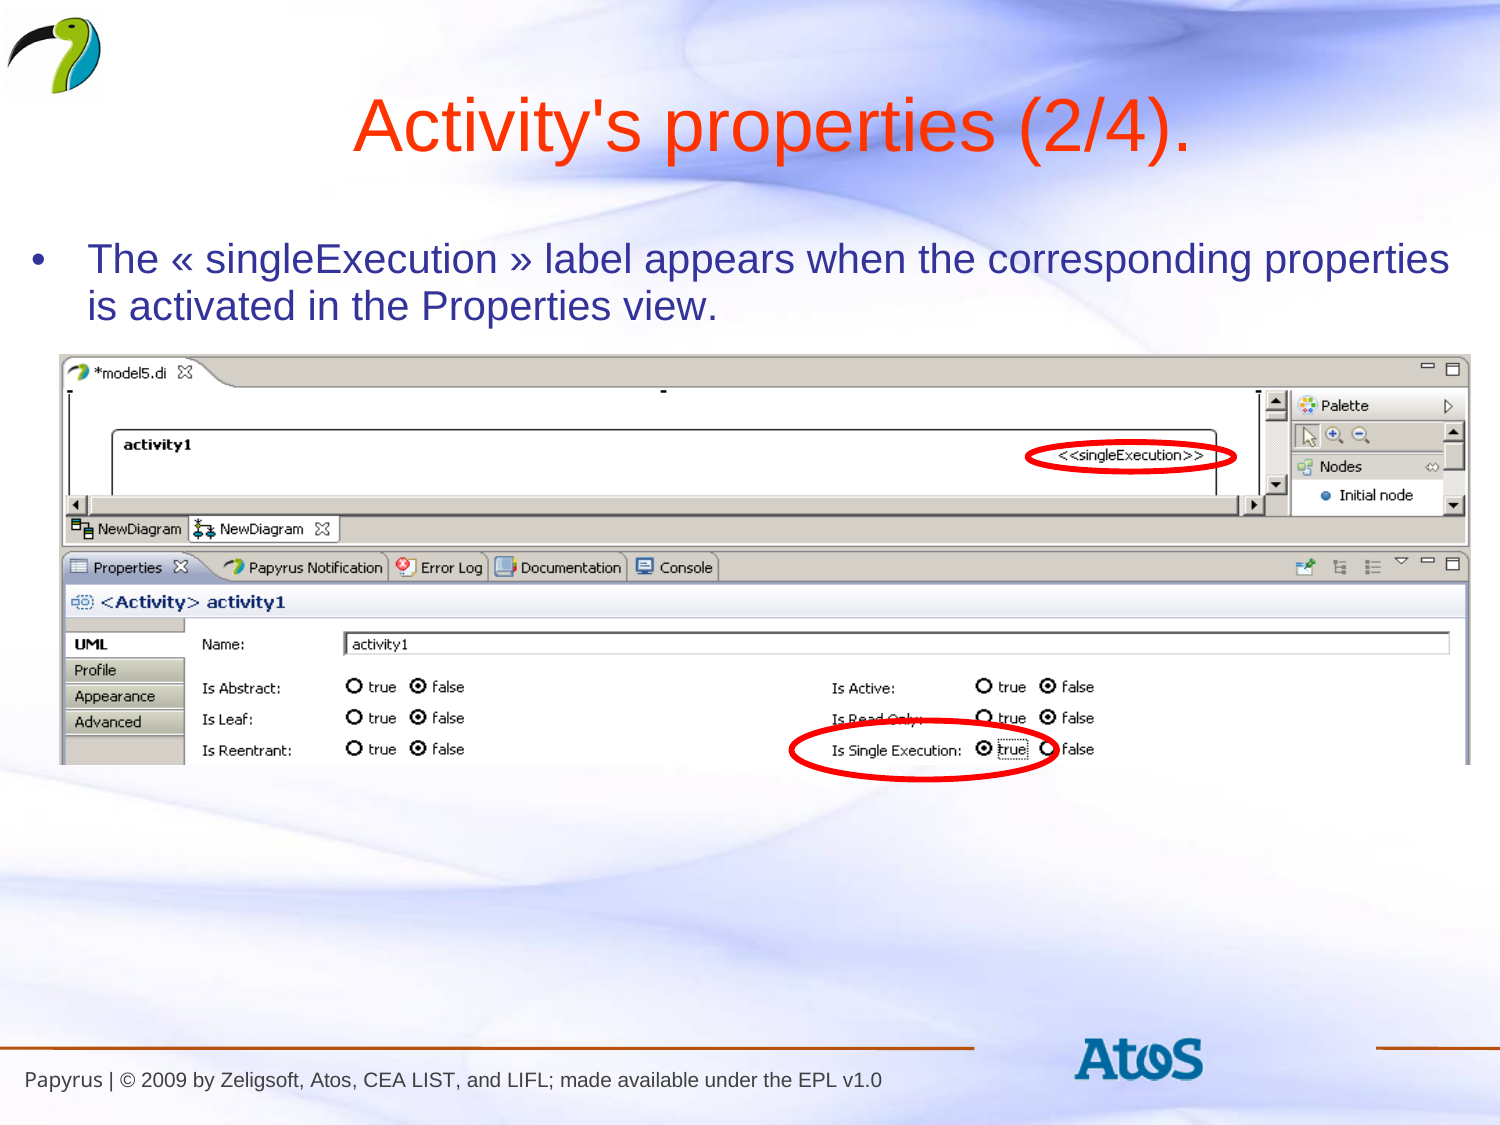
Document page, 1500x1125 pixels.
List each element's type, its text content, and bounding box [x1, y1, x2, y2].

picture [0, 0, 1500, 1125]
text_box [791, 720, 1058, 780]
title Activity's properties (2/4). [283, 72, 1264, 178]
list The « singleExecution » label appears when the corresponding properties is activated in the Properties view. [31, 236, 1469, 960]
text_box [1027, 442, 1235, 472]
